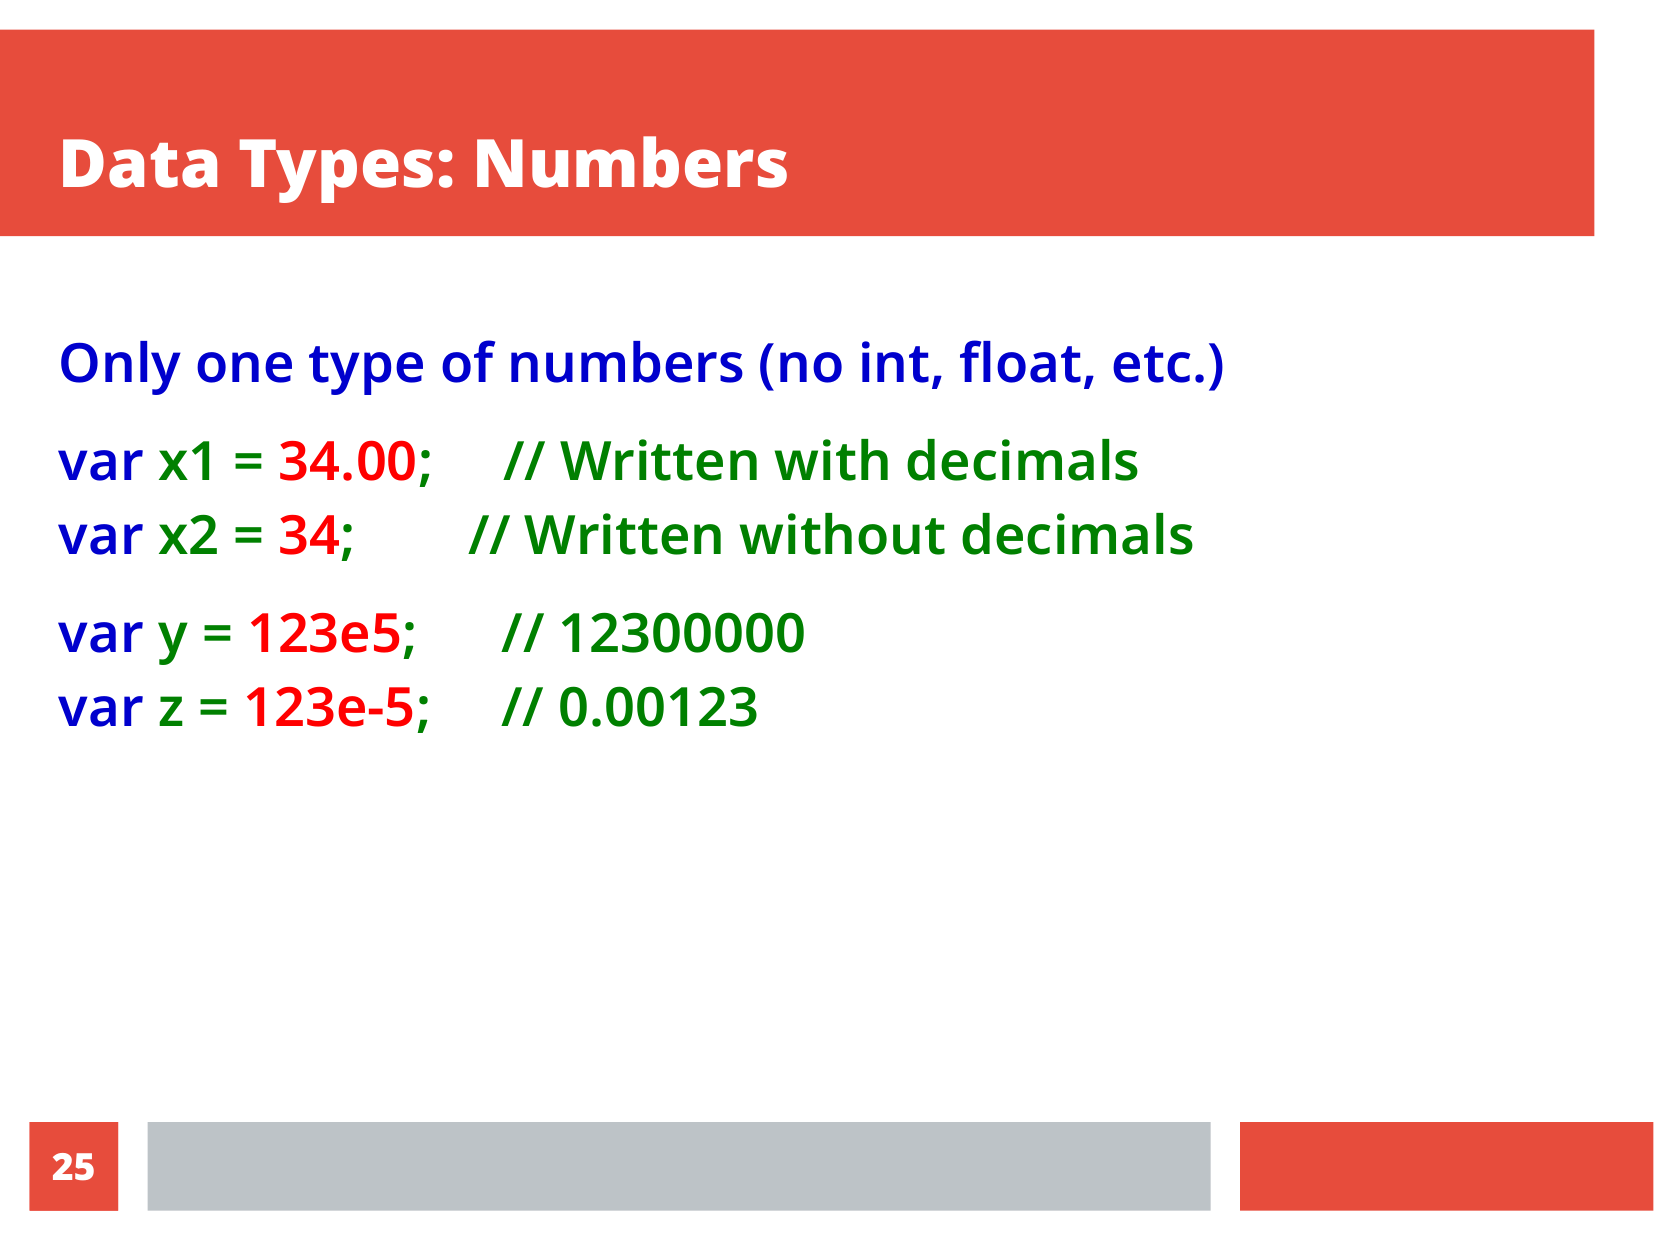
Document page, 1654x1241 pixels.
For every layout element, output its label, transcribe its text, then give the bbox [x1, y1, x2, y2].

list Only one type of numbers (no int, float, etc.) var x1 = 34.00; // Written with decimals var x2 = 34; // Written without decimals var y = 123e5; // 12300000 var z = 123e-5; // 0.00123 [59, 324, 1565, 1093]
title Data Types: Numbers [59, 59, 1595, 207]
